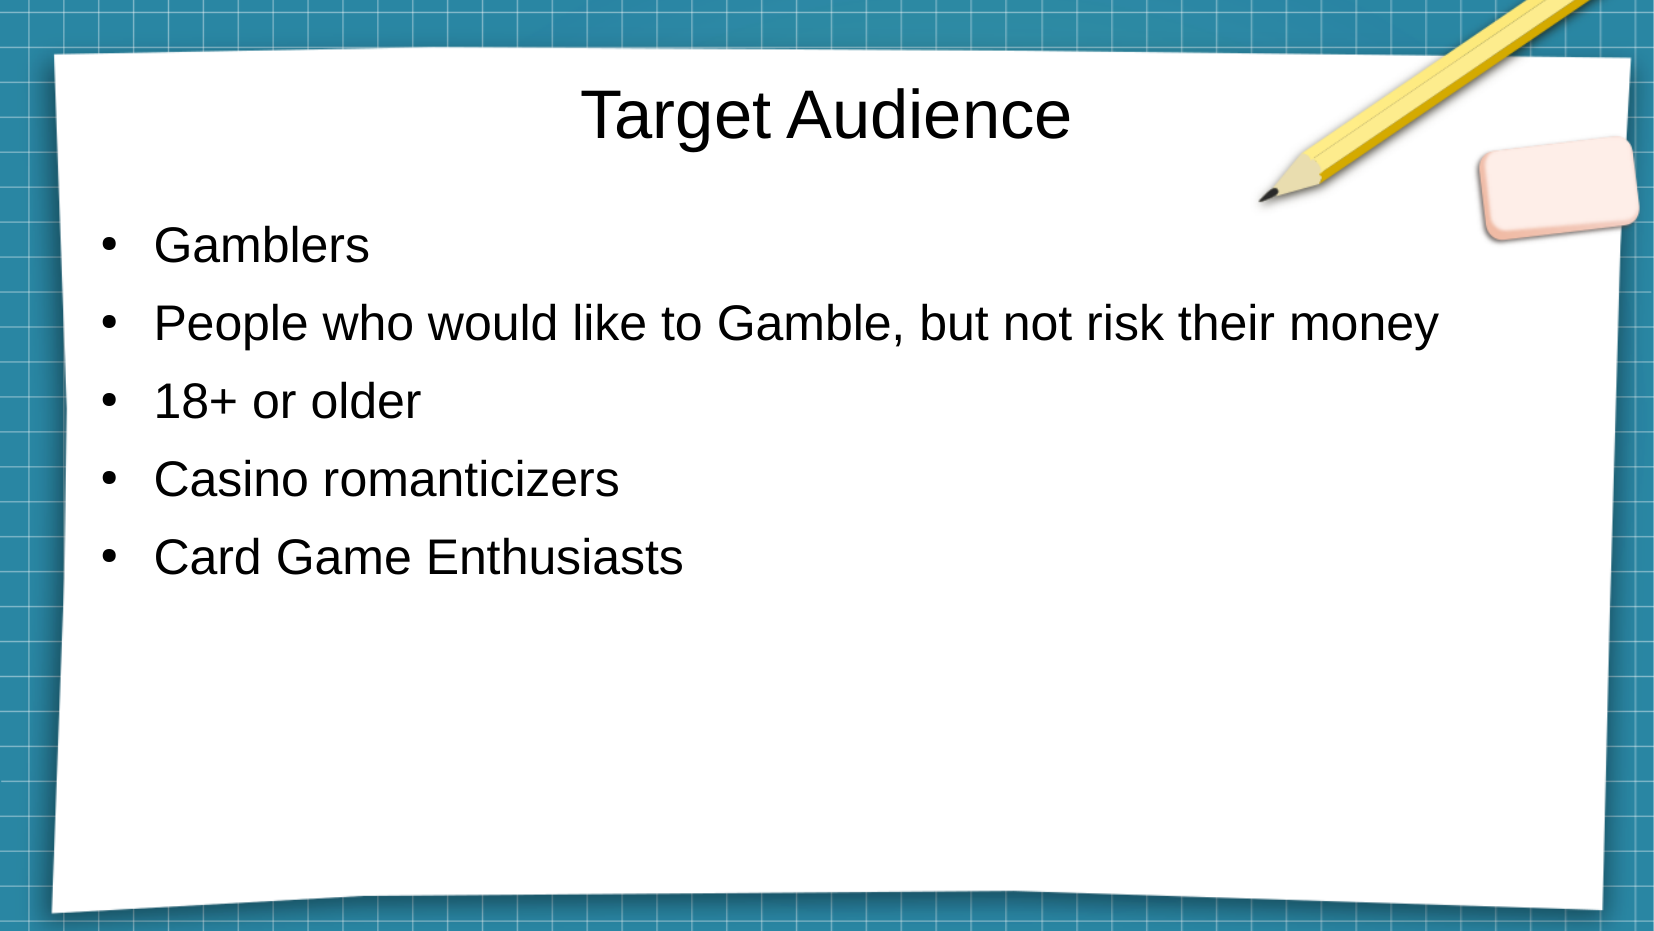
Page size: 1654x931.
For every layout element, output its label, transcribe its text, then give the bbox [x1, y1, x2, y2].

list Gamblers People who would like to Gamble, but not risk their money 18+ or older Casino romanticizers Card Game Enthusiasts [82, 217, 1571, 863]
picture [0, 0, 1654, 931]
title Target Audience [82, 37, 1571, 193]
